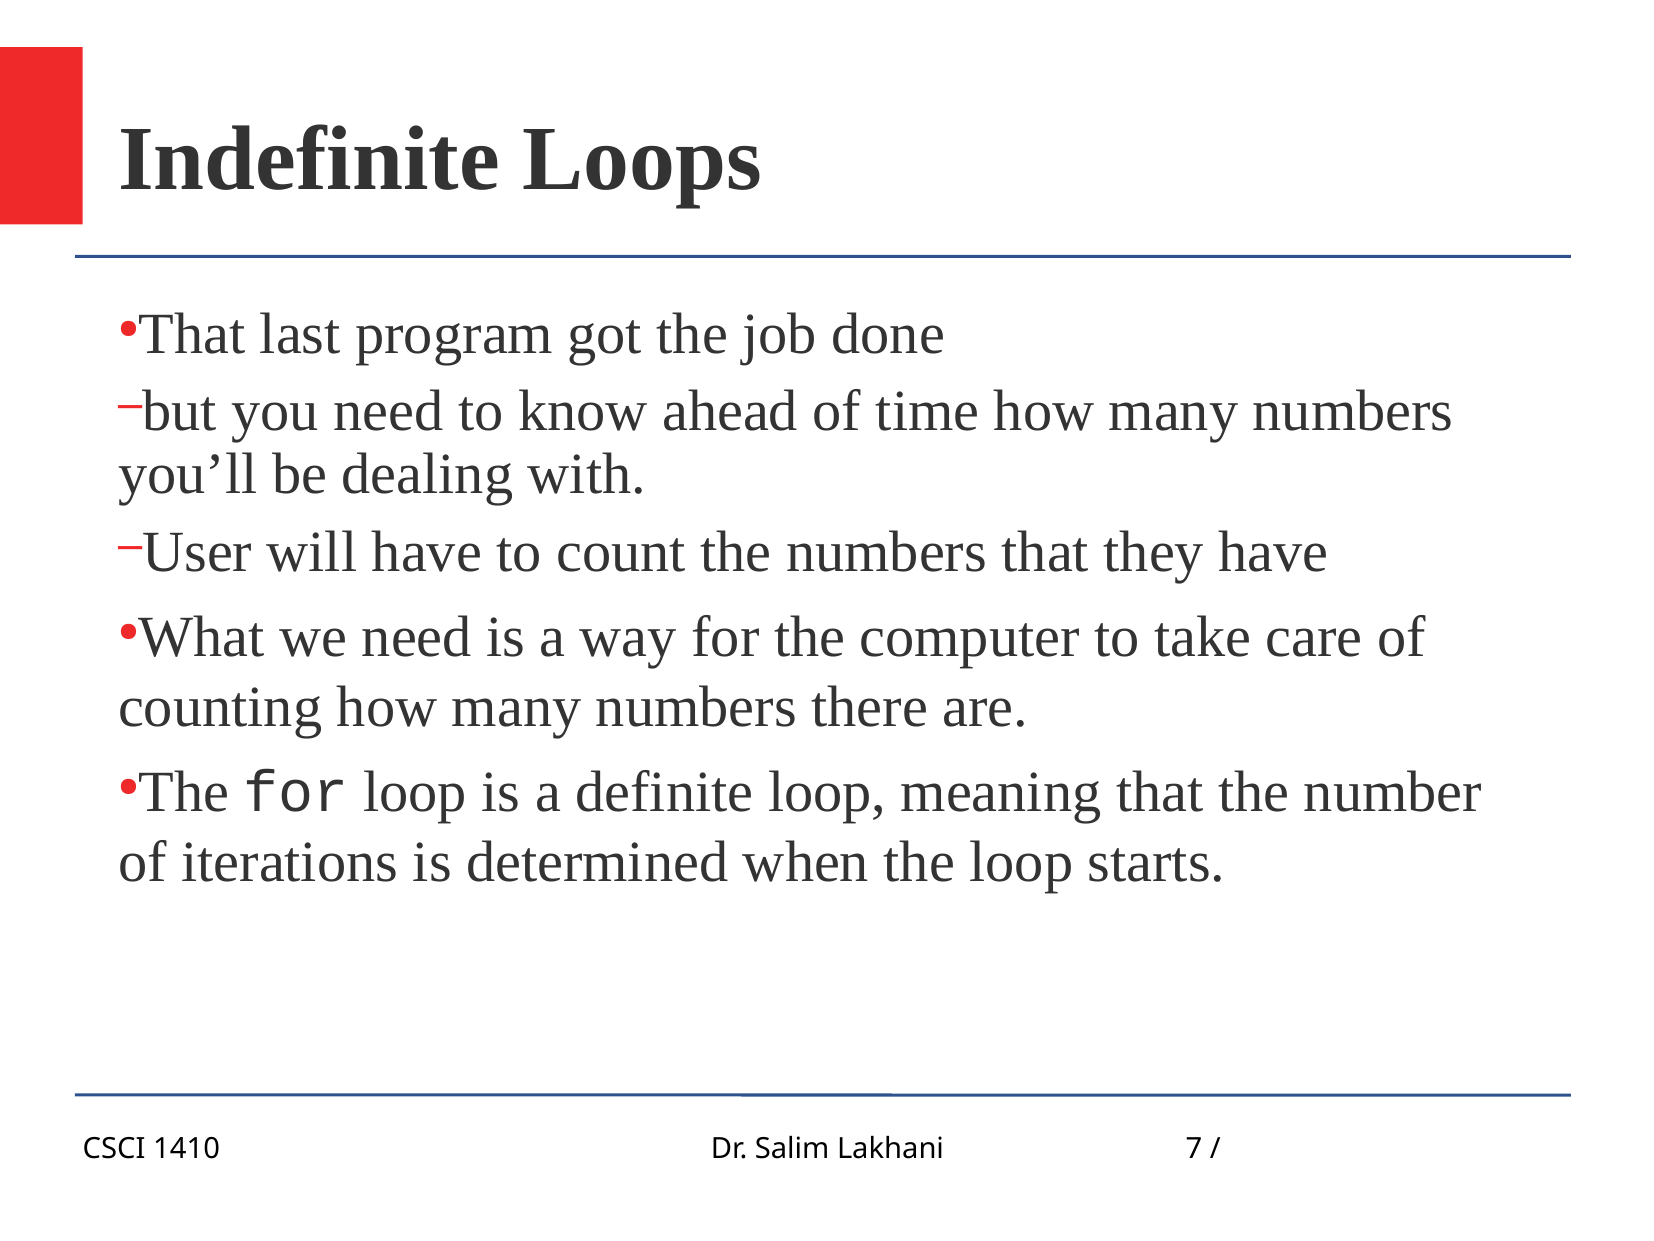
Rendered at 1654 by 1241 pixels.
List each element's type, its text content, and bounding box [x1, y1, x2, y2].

list That last program got the job done but you need to know ahead of time how many numbers you’ll be dealing with. User will have to count the numbers that they have What we need is a way for the computer to take care of counting how many numbers there are. The for loop is a definite loop, meaning that the number of iterations is determined when the loop starts. [118, 295, 1536, 1080]
text_box / [1185, 1129, 1571, 1216]
title Indefinite Loops [118, 49, 1571, 257]
text_box CSCI 1410 [82, 1129, 468, 1216]
text_box Dr. Salim Lakhani [565, 1129, 1090, 1216]
